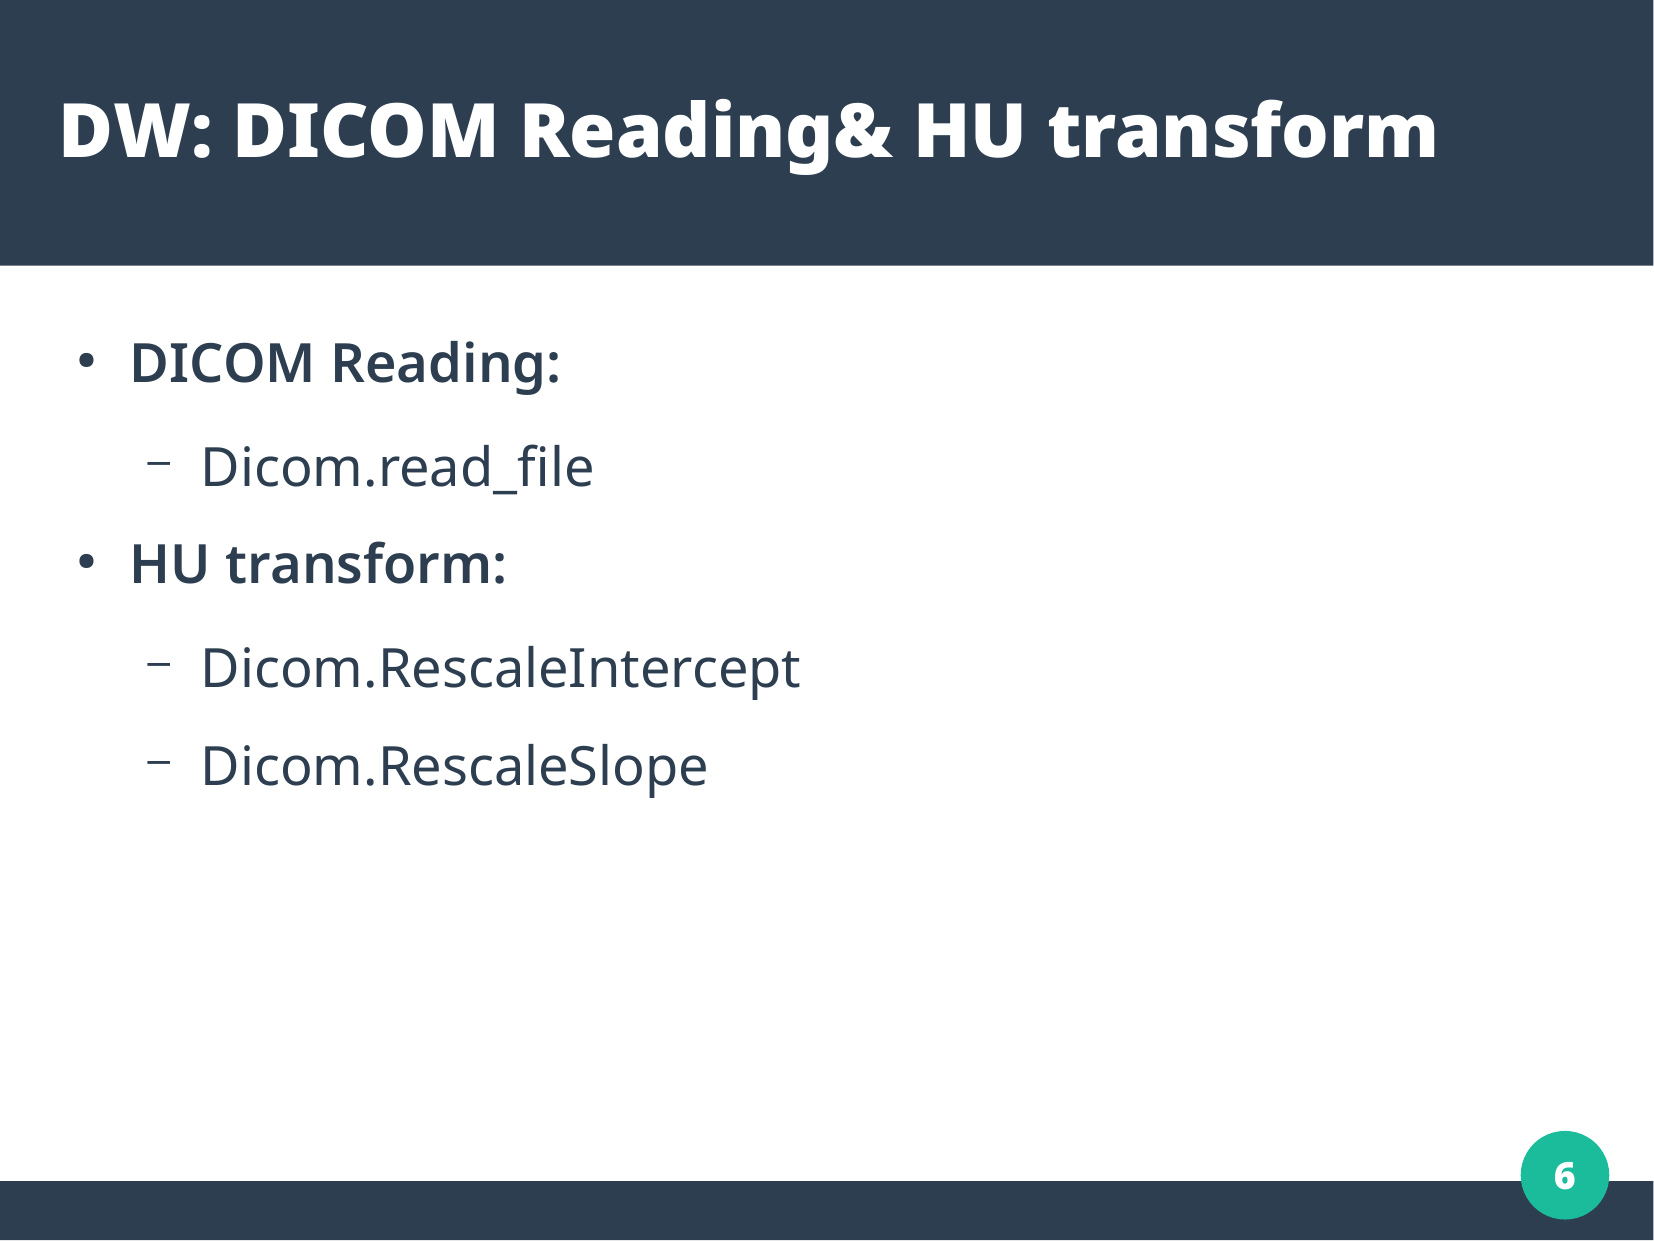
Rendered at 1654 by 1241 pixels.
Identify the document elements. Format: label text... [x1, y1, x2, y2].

list DICOM Reading: Dicom.read_file HU transform: Dicom.RescaleIntercept Dicom.RescaleSlope [59, 324, 1595, 1152]
title DW: DICOM Reading& HU transform [59, 49, 1595, 207]
